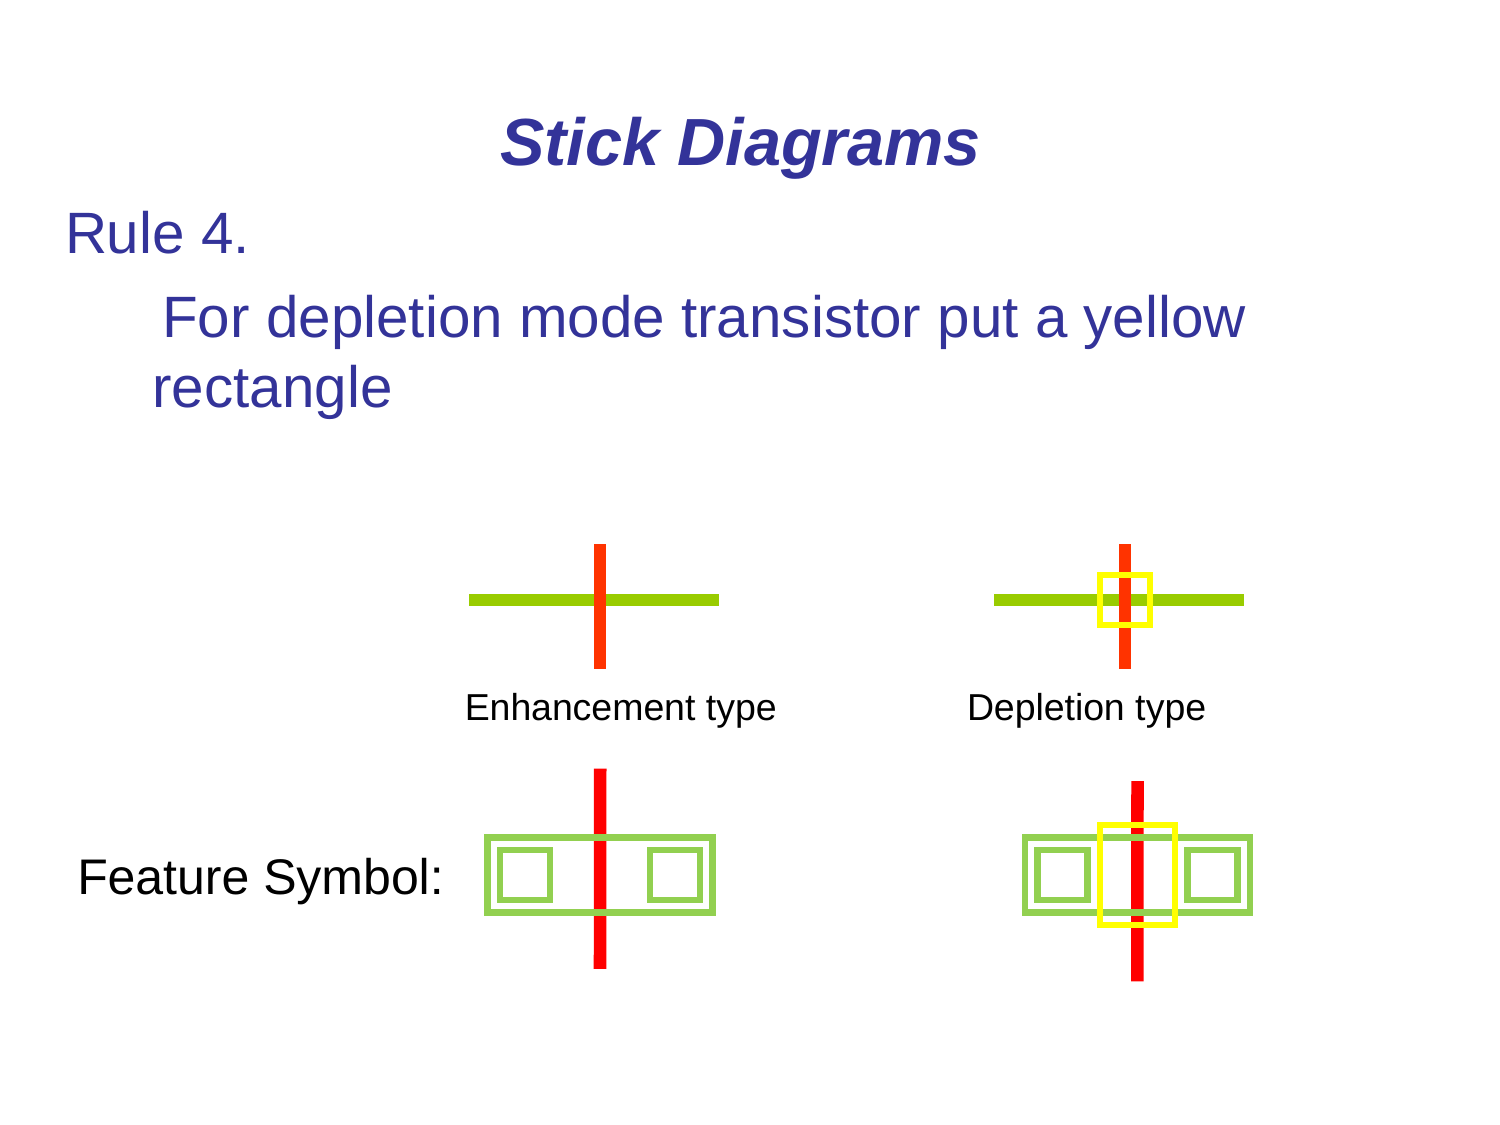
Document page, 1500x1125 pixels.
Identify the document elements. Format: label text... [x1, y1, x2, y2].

text_box Feature Symbol: [62, 837, 513, 913]
title Stick Diagrams [75, 45, 1426, 233]
list Rule 4. For depletion mode transistor put a yellow rectangle [50, 187, 1401, 463]
text_box Enhancement type Depletion type [449, 674, 1388, 736]
